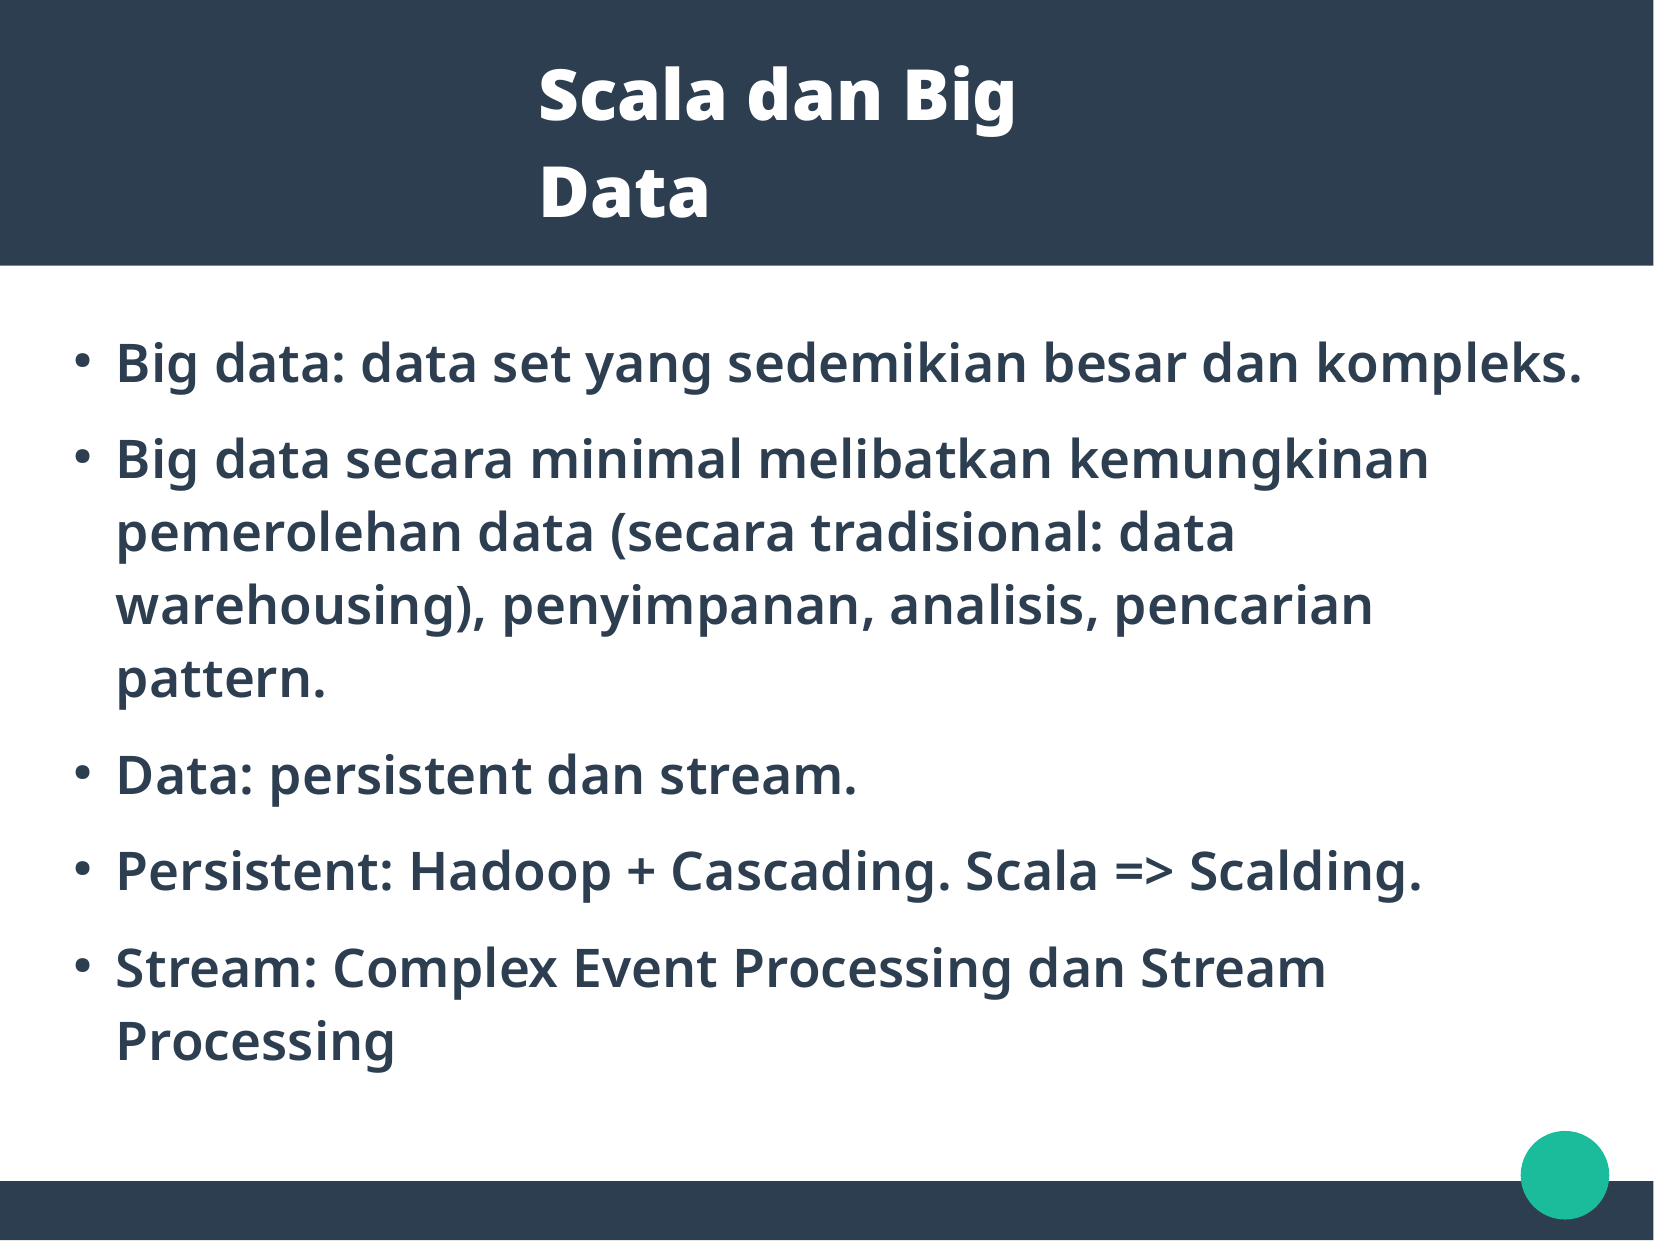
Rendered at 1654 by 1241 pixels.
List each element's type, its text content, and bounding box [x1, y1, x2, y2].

title Scala dan Big Data [539, 45, 1141, 203]
list Big data: data set yang sedemikian besar dan kompleks. Big data secara minimal melibatkan kemungkinan pemerolehan data (secara tradisional: data warehousing), penyimpanan, analisis, pencarian pattern. Data: persistent dan stream. Persistent: Hadoop + Cascading. Scala => Scalding. Stream: Complex Event Processing dan Stream Processing [59, 324, 1595, 1152]
